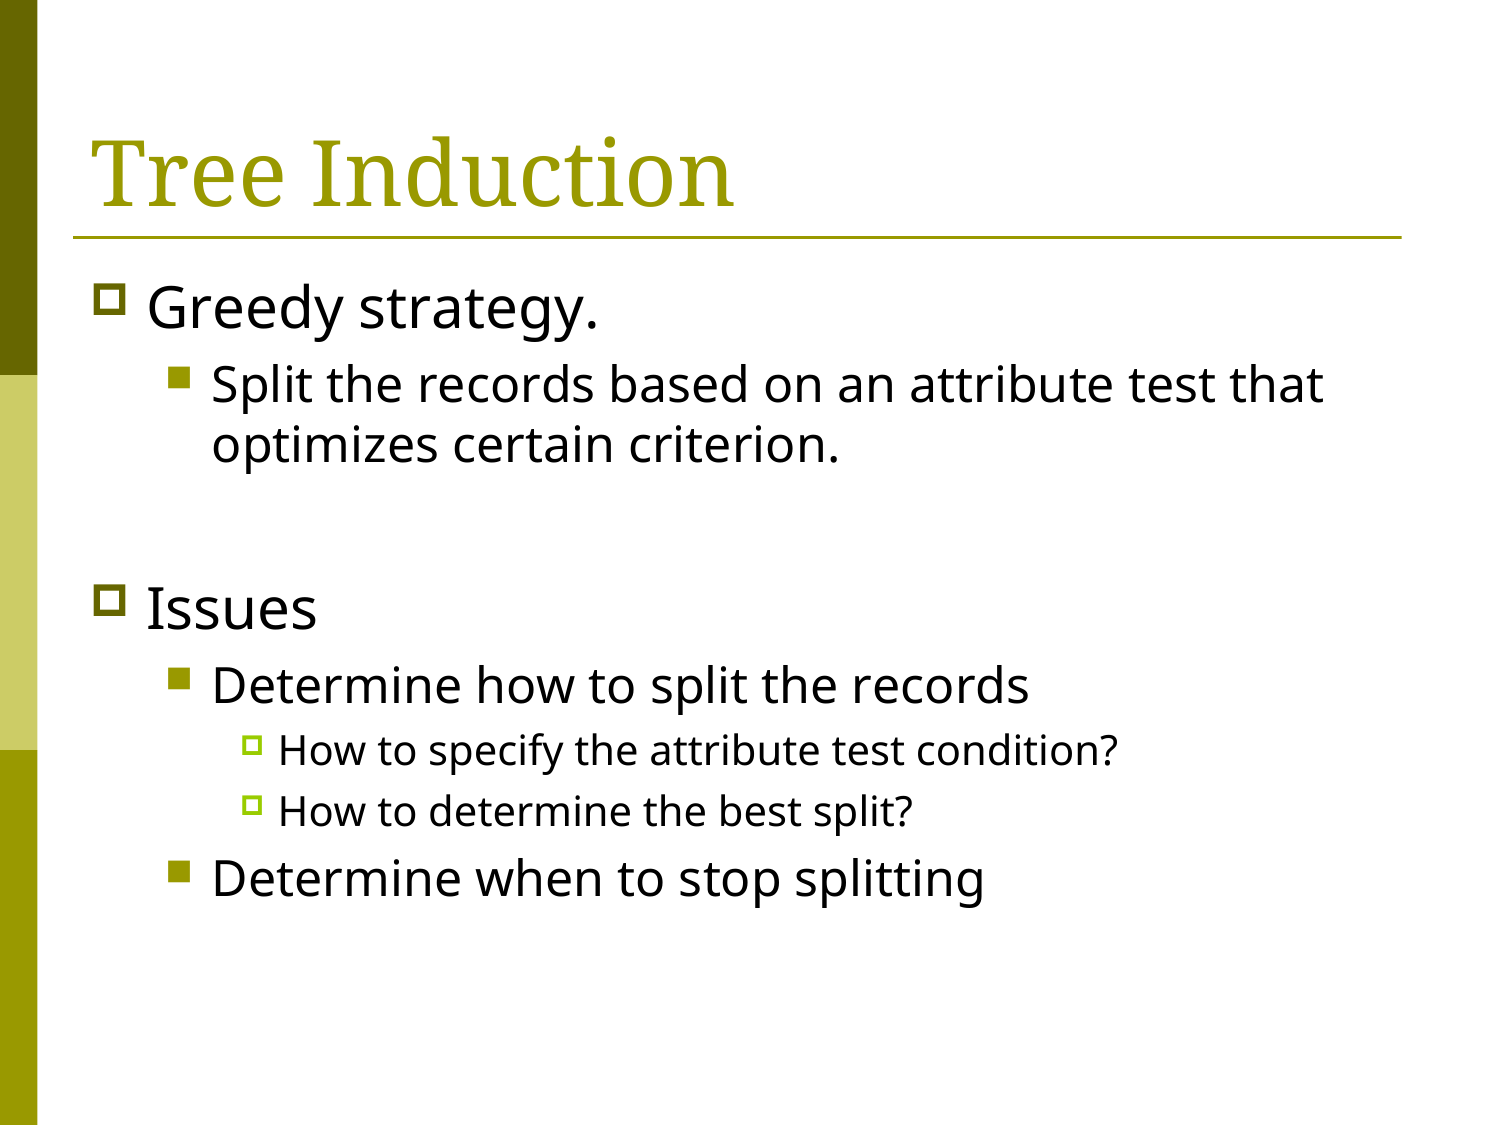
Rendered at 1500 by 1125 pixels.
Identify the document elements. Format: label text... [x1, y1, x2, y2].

title Tree Induction [75, 45, 1426, 233]
list Greedy strategy. Split the records based on an attribute test that optimizes certain criterion. Issues Determine how to split the records How to specify the attribute test condition? How to determine the best split? Determine when to stop splitting [75, 262, 1426, 1006]
